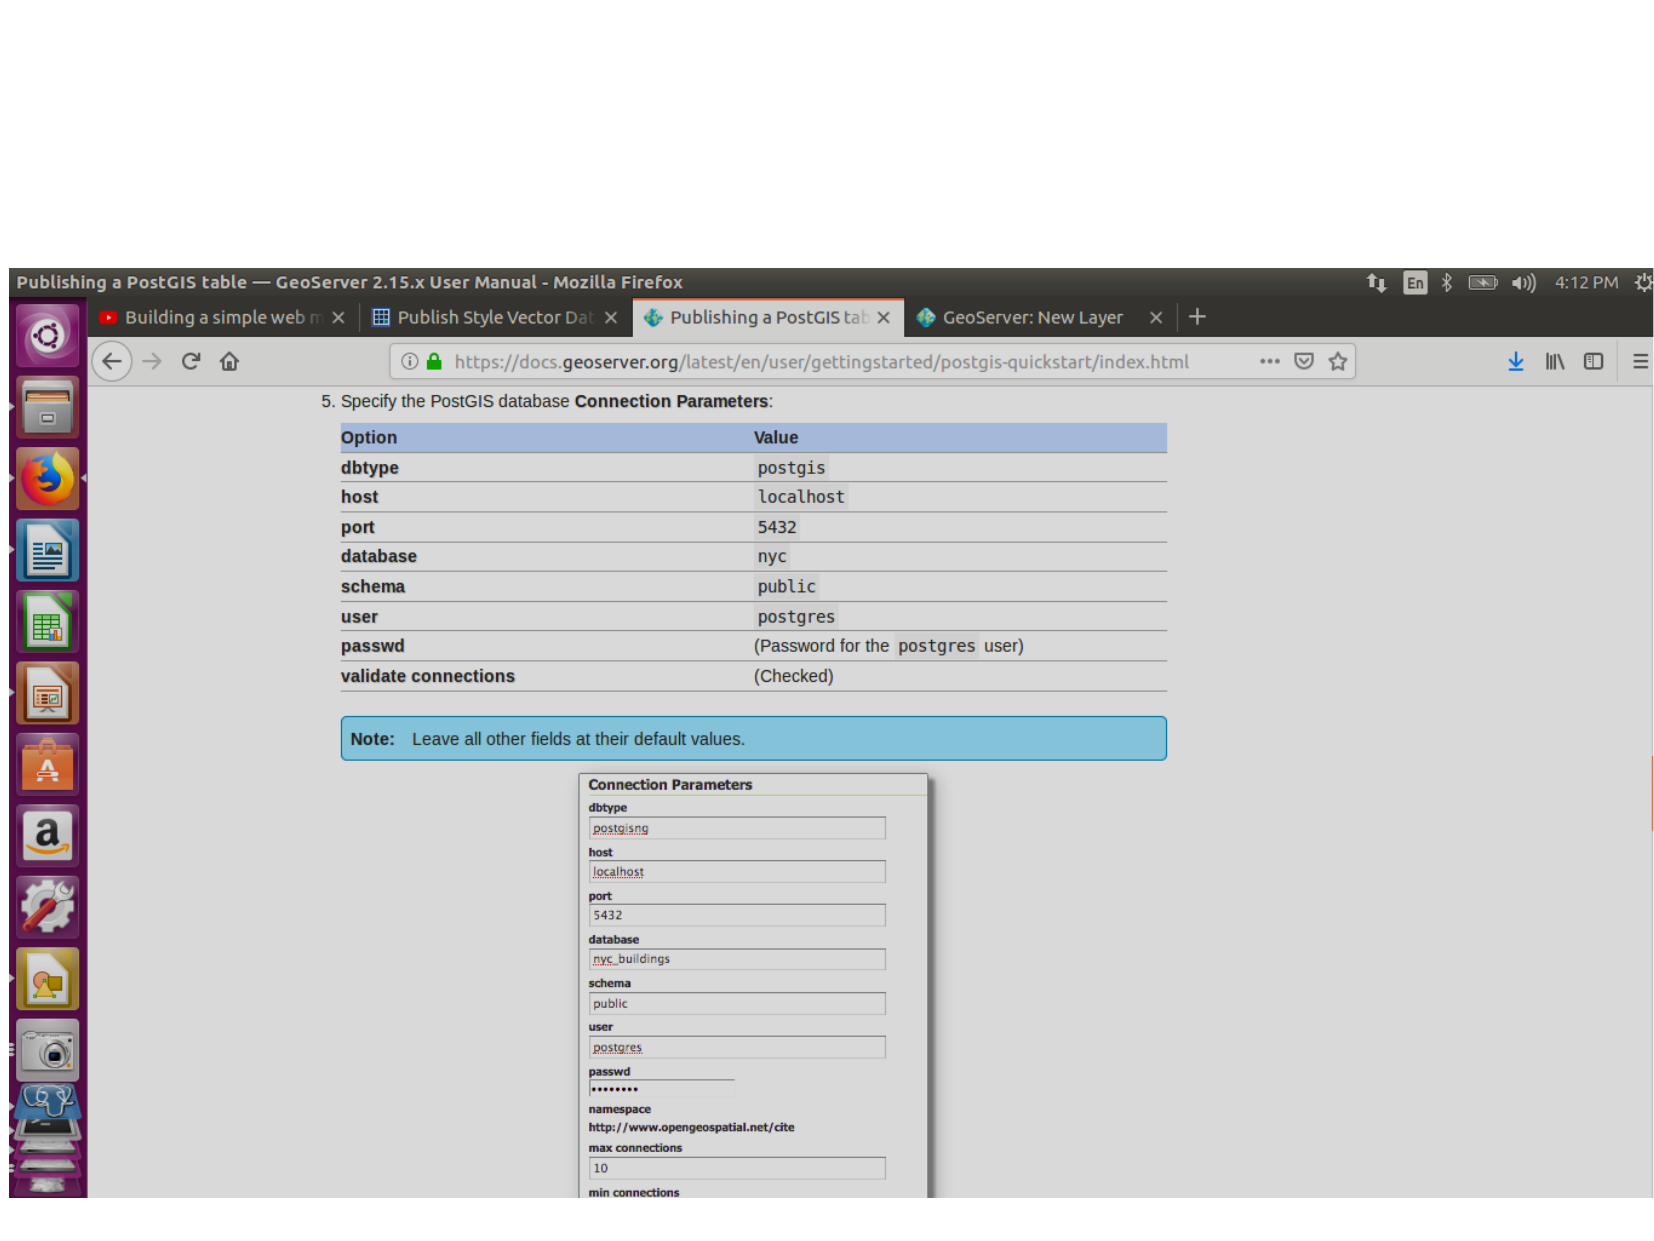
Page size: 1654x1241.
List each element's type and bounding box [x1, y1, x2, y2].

picture [9, 268, 1654, 1198]
